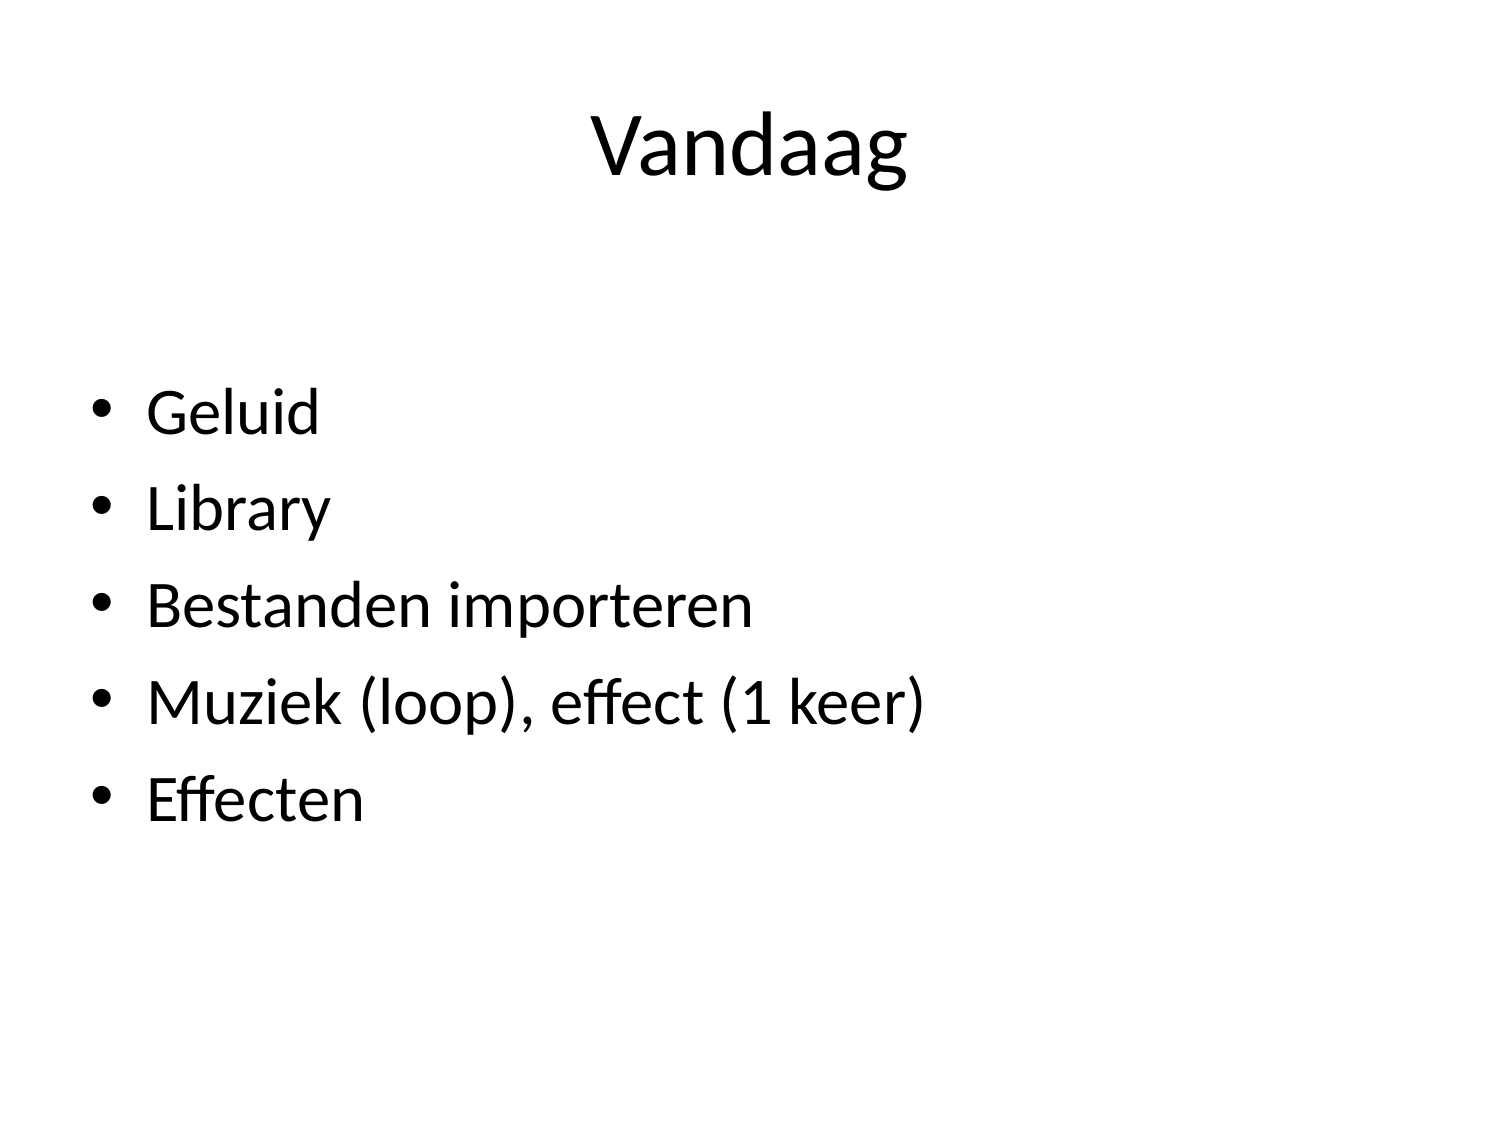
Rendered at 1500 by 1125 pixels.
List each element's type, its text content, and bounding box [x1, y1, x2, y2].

list Geluid Library Bestanden importeren Muziek (loop), effect (1 keer) Effecten [75, 263, 1425, 916]
title Vandaag [75, 45, 1426, 233]
